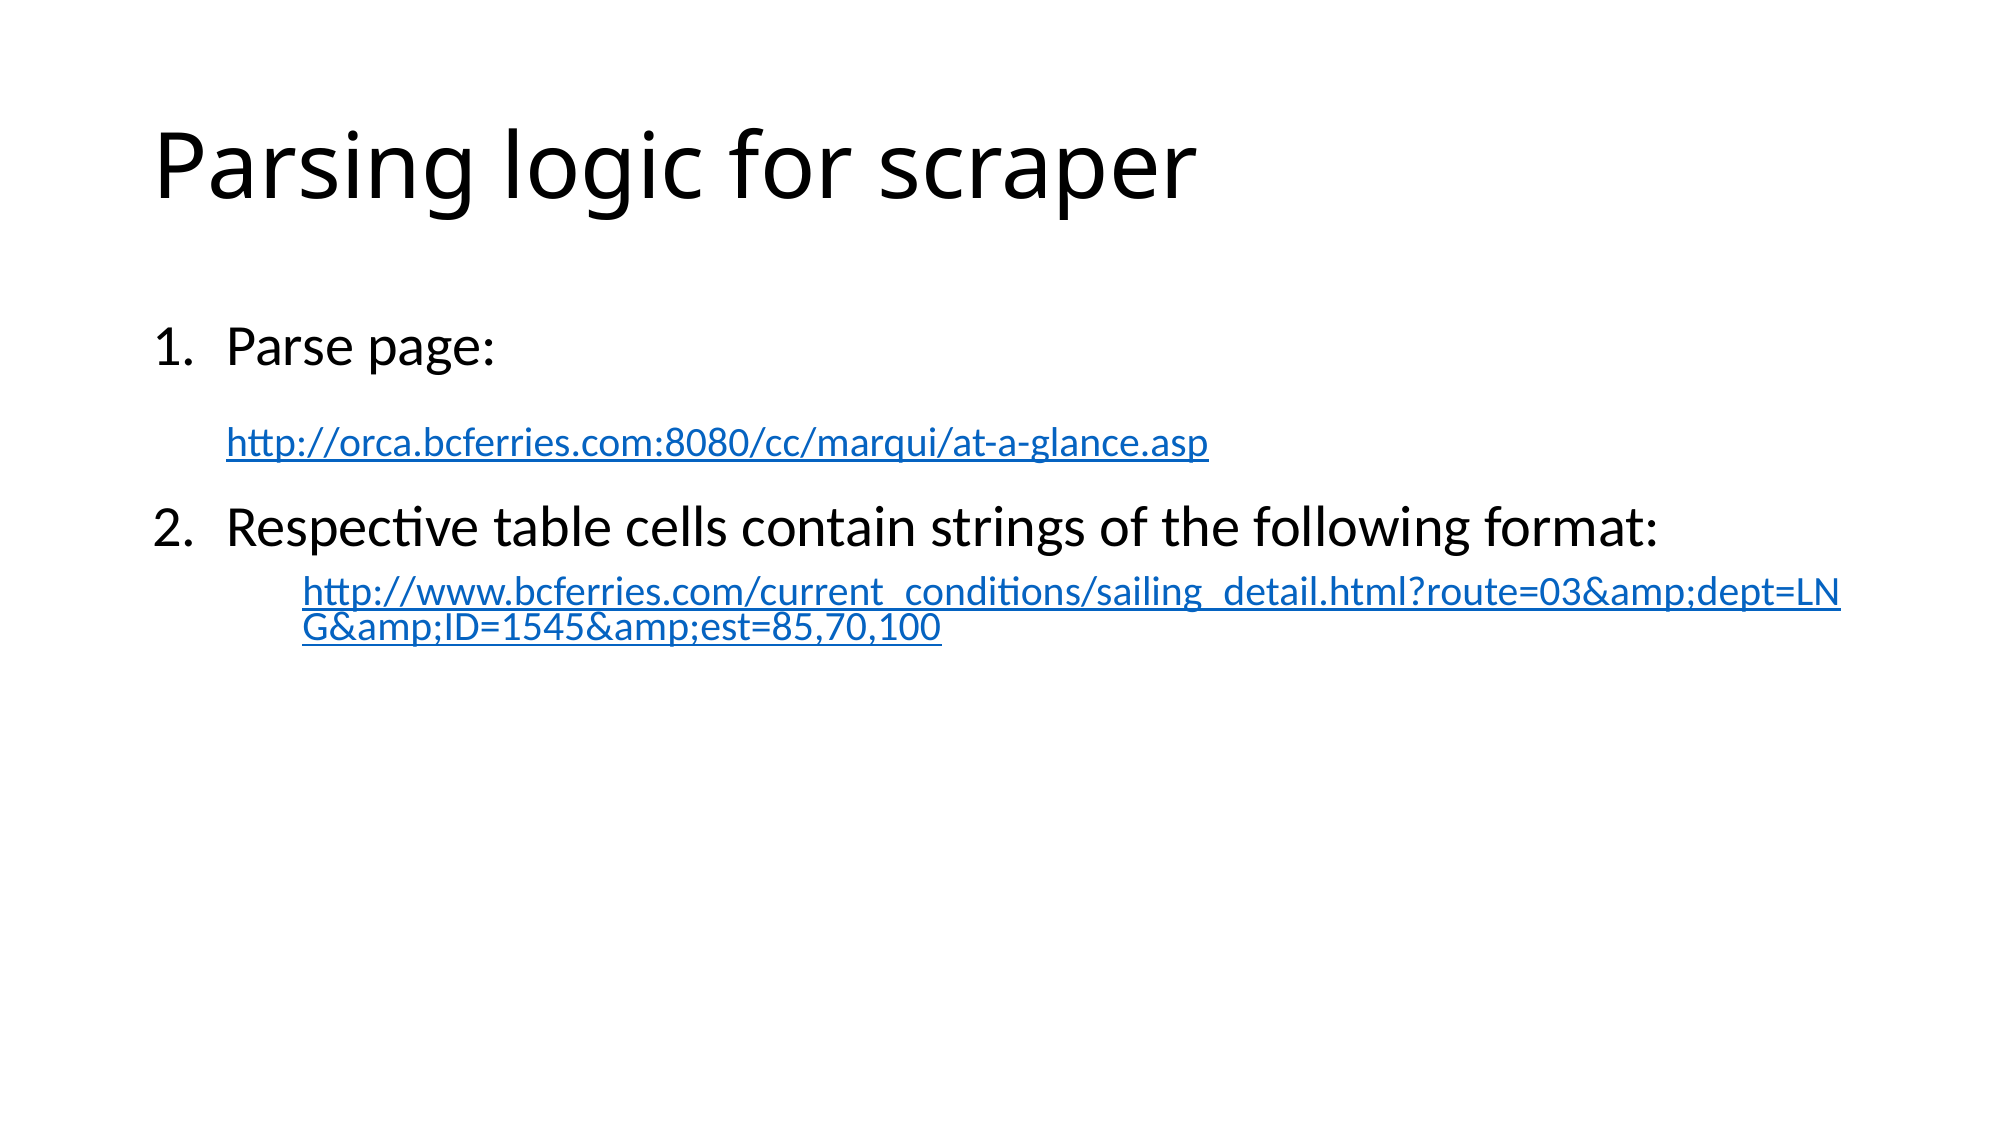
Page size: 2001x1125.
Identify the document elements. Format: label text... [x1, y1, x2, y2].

title Parsing logic for scraper [137, 59, 1863, 278]
list 1. Parse page: http://orca.bcferries.com:8080/cc/marqui/at-a-glance.asp 2. Respective table cells contain strings of the following format: http://www.bcferries.com/current_conditions/sailing_detail.html?route=03&amp;dept=LNG&amp;ID=1545&amp;est=85,70,100 [137, 299, 1863, 1014]
